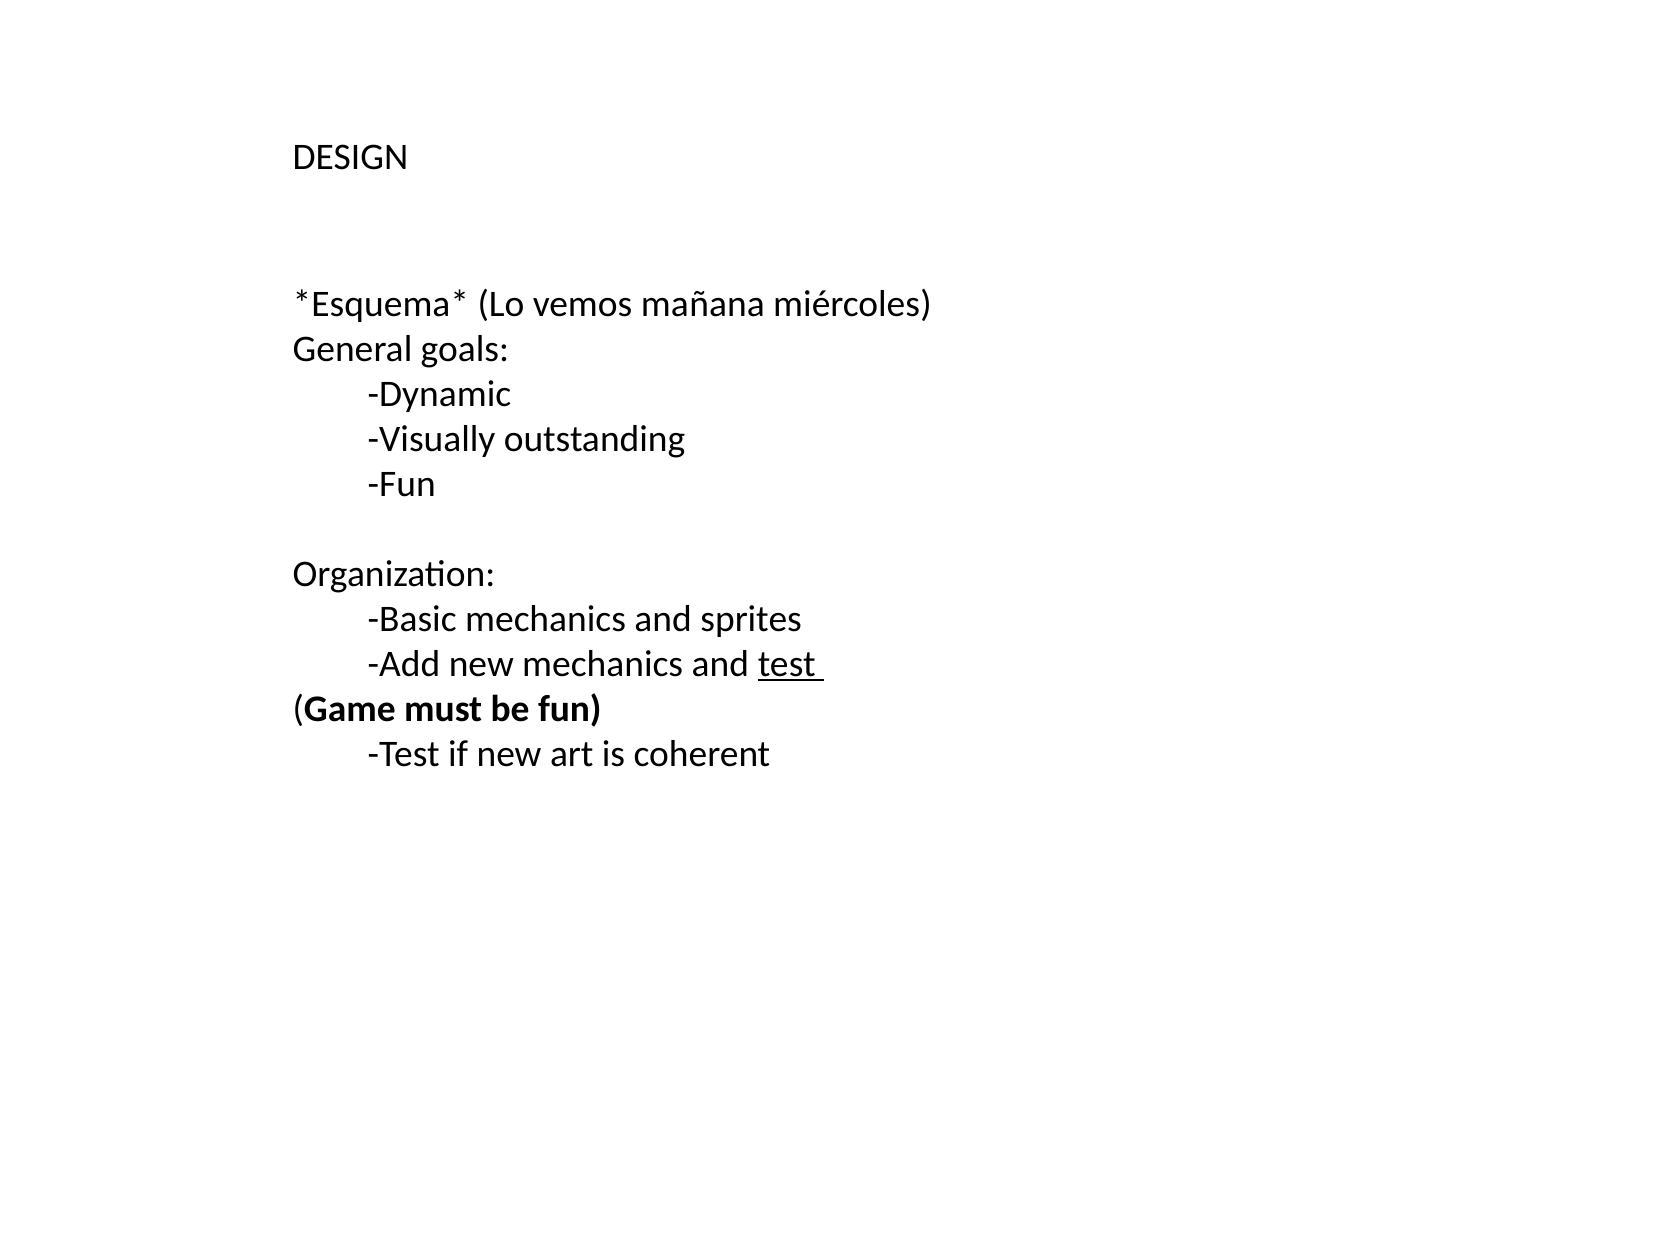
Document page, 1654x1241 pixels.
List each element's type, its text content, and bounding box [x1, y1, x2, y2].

text_box *Esquema* (Lo vemos mañana miércoles) General goals: -Dynamic -Visually outstanding -Fun Organization: -Basic mechanics and sprites -Add new mechanics and test (Game must be fun) -Test if new art is coherent [277, 271, 966, 832]
text_box DESIGN [277, 124, 1394, 186]
